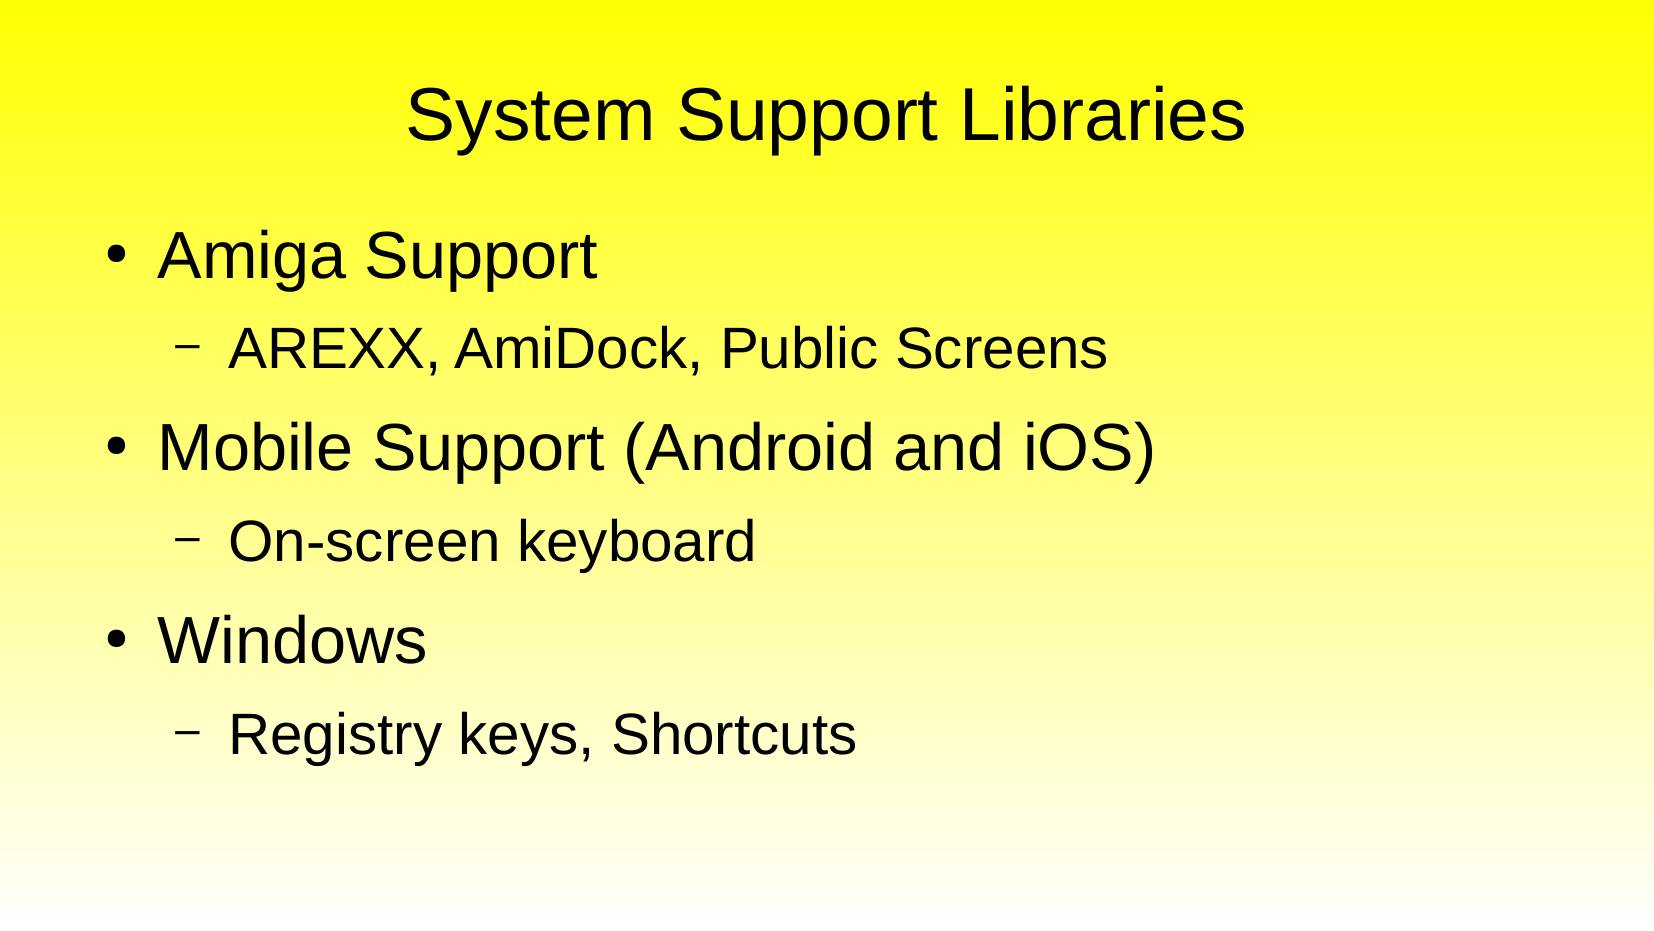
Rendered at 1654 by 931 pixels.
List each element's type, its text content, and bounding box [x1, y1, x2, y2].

title System Support Libraries [82, 37, 1571, 193]
list Amiga Support AREXX, AmiDock, Public Screens Mobile Support (Android and iOS) On-screen keyboard Windows Registry keys, Shortcuts [86, 217, 1576, 826]
